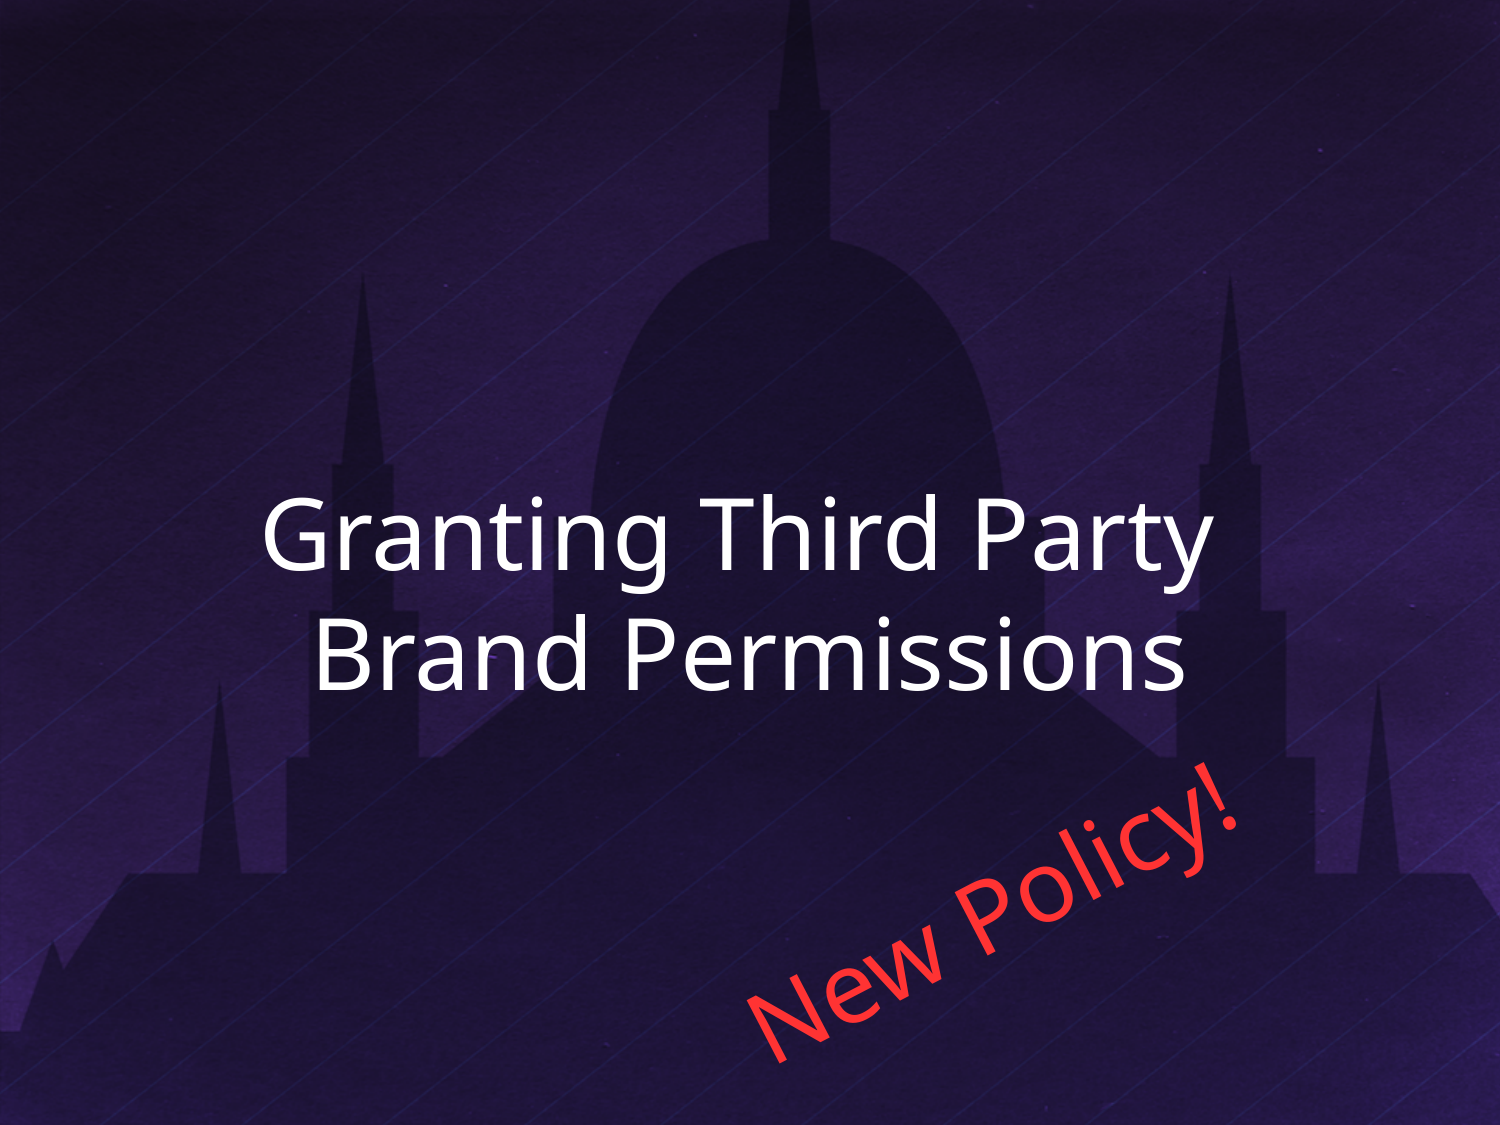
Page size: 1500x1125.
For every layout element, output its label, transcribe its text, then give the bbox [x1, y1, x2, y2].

text_box New Policy! [705, 690, 1312, 1093]
title Granting Third Party Brand Permissions [112, 470, 1388, 712]
picture [0, 0, 1500, 1125]
